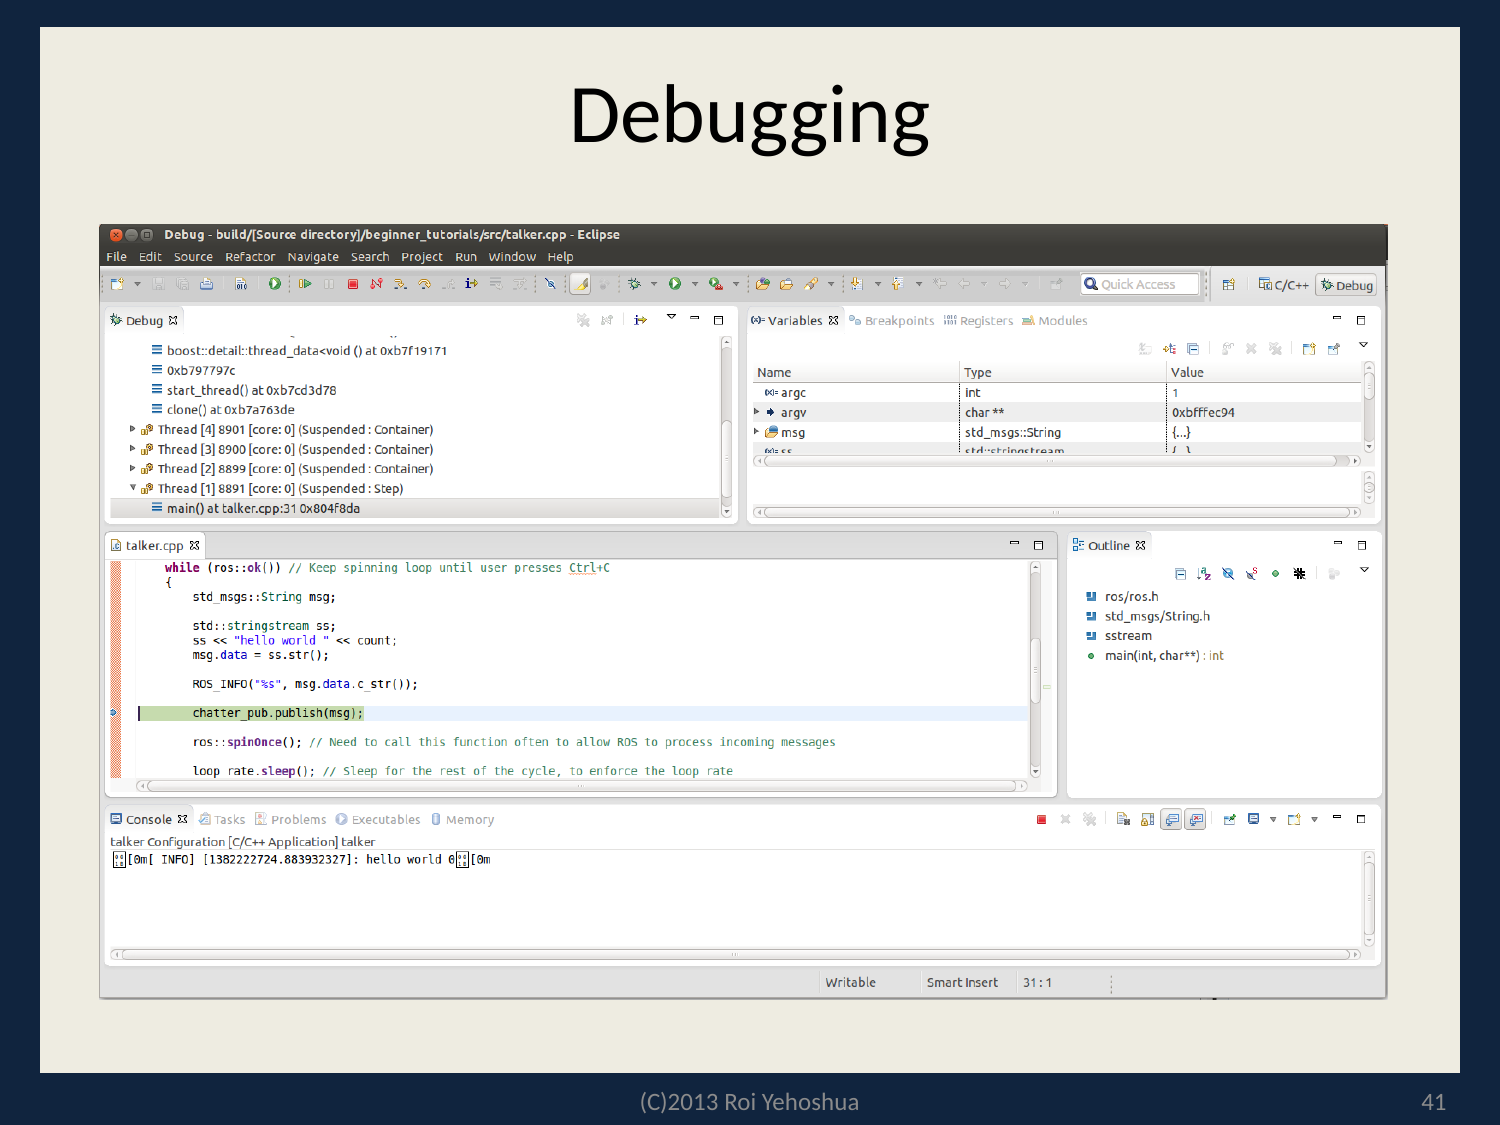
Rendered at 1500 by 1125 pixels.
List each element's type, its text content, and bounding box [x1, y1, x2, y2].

footer (C)2013 Roi Yehoshua [512, 1074, 988, 1125]
slide_number <number> [1111, 1074, 1462, 1125]
picture [99, 224, 1388, 1000]
title Debugging [37, 31, 1463, 188]
